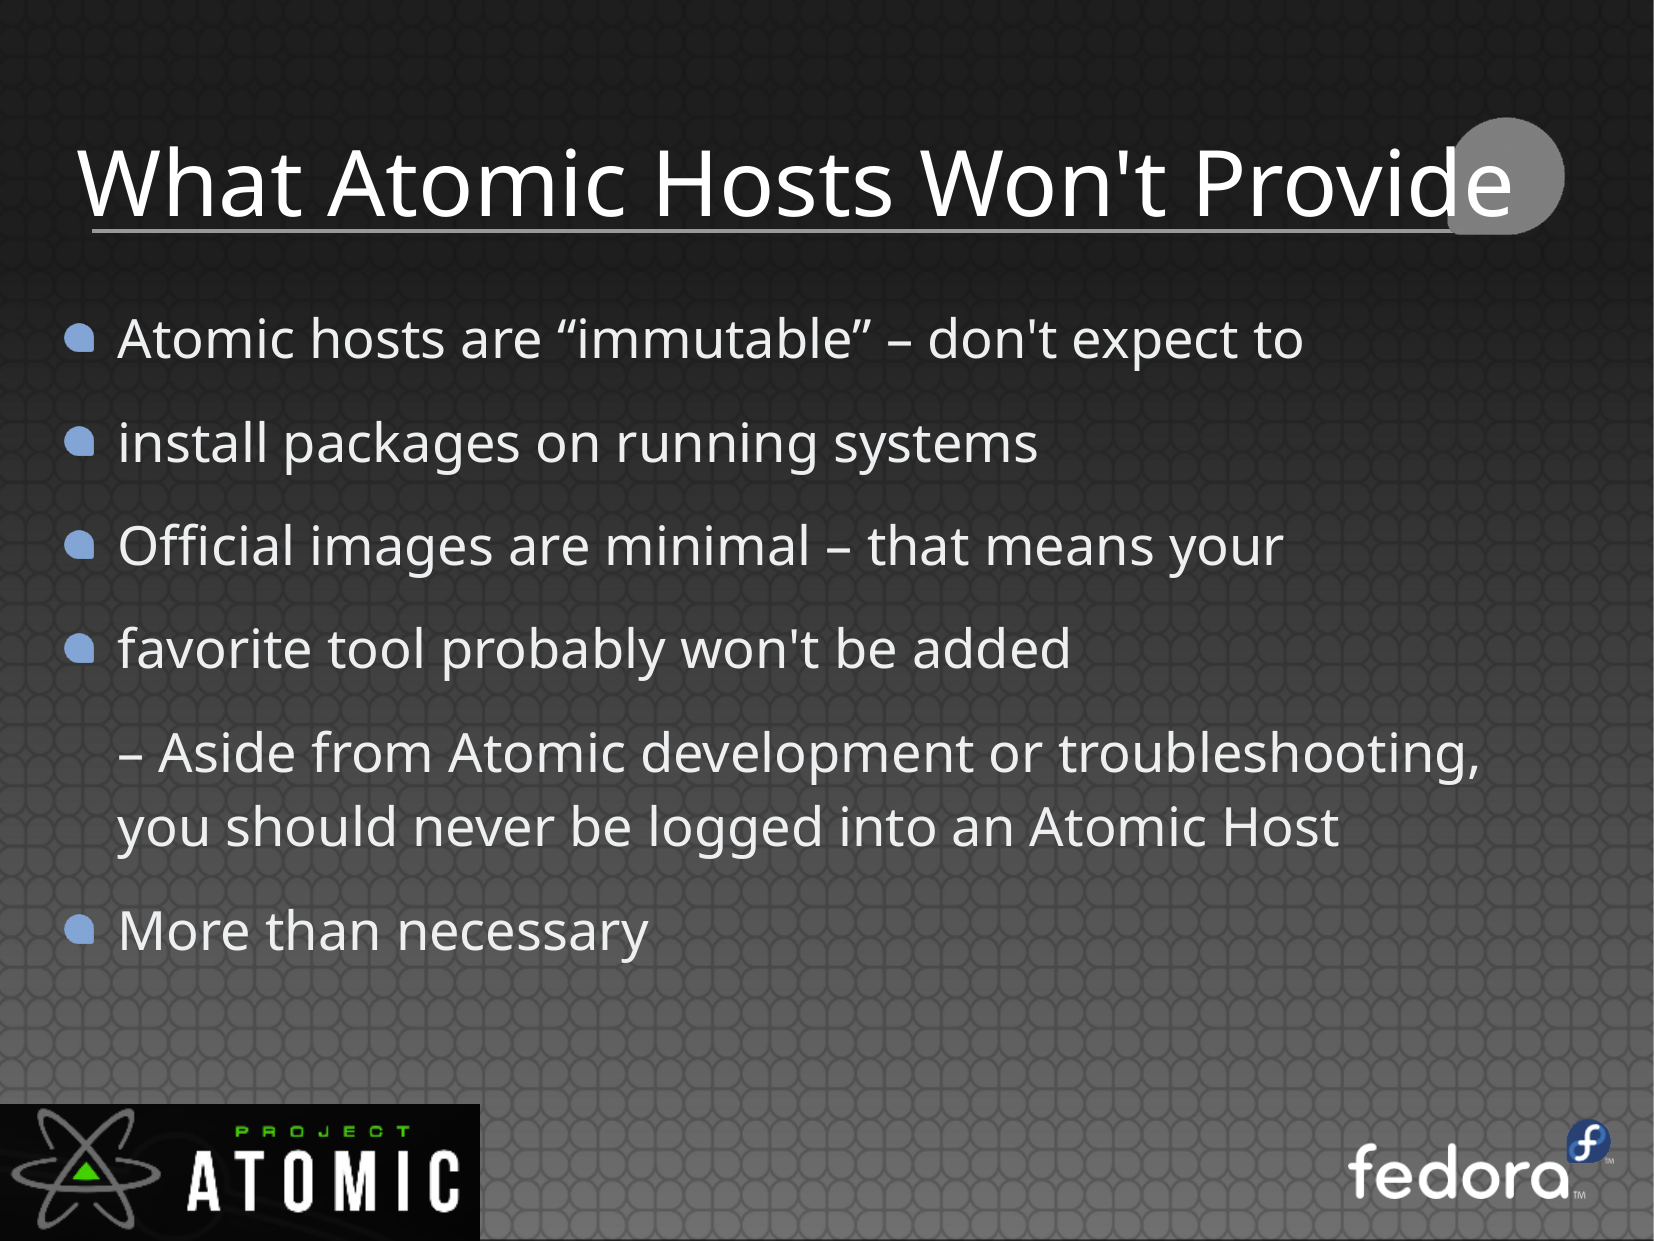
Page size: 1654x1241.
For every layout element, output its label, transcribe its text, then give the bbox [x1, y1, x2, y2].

list Atomic hosts are “immutable” – don't expect to install packages on running systems Official images are minimal – that means your favorite tool probably won't be added – Aside from Atomic development or troubleshooting, you should never be logged into an Atomic Host More than necessary [46, 300, 1536, 1105]
picture [0, 0, 1654, 1241]
title What Atomic Hosts Won't Provide [76, 112, 1566, 249]
